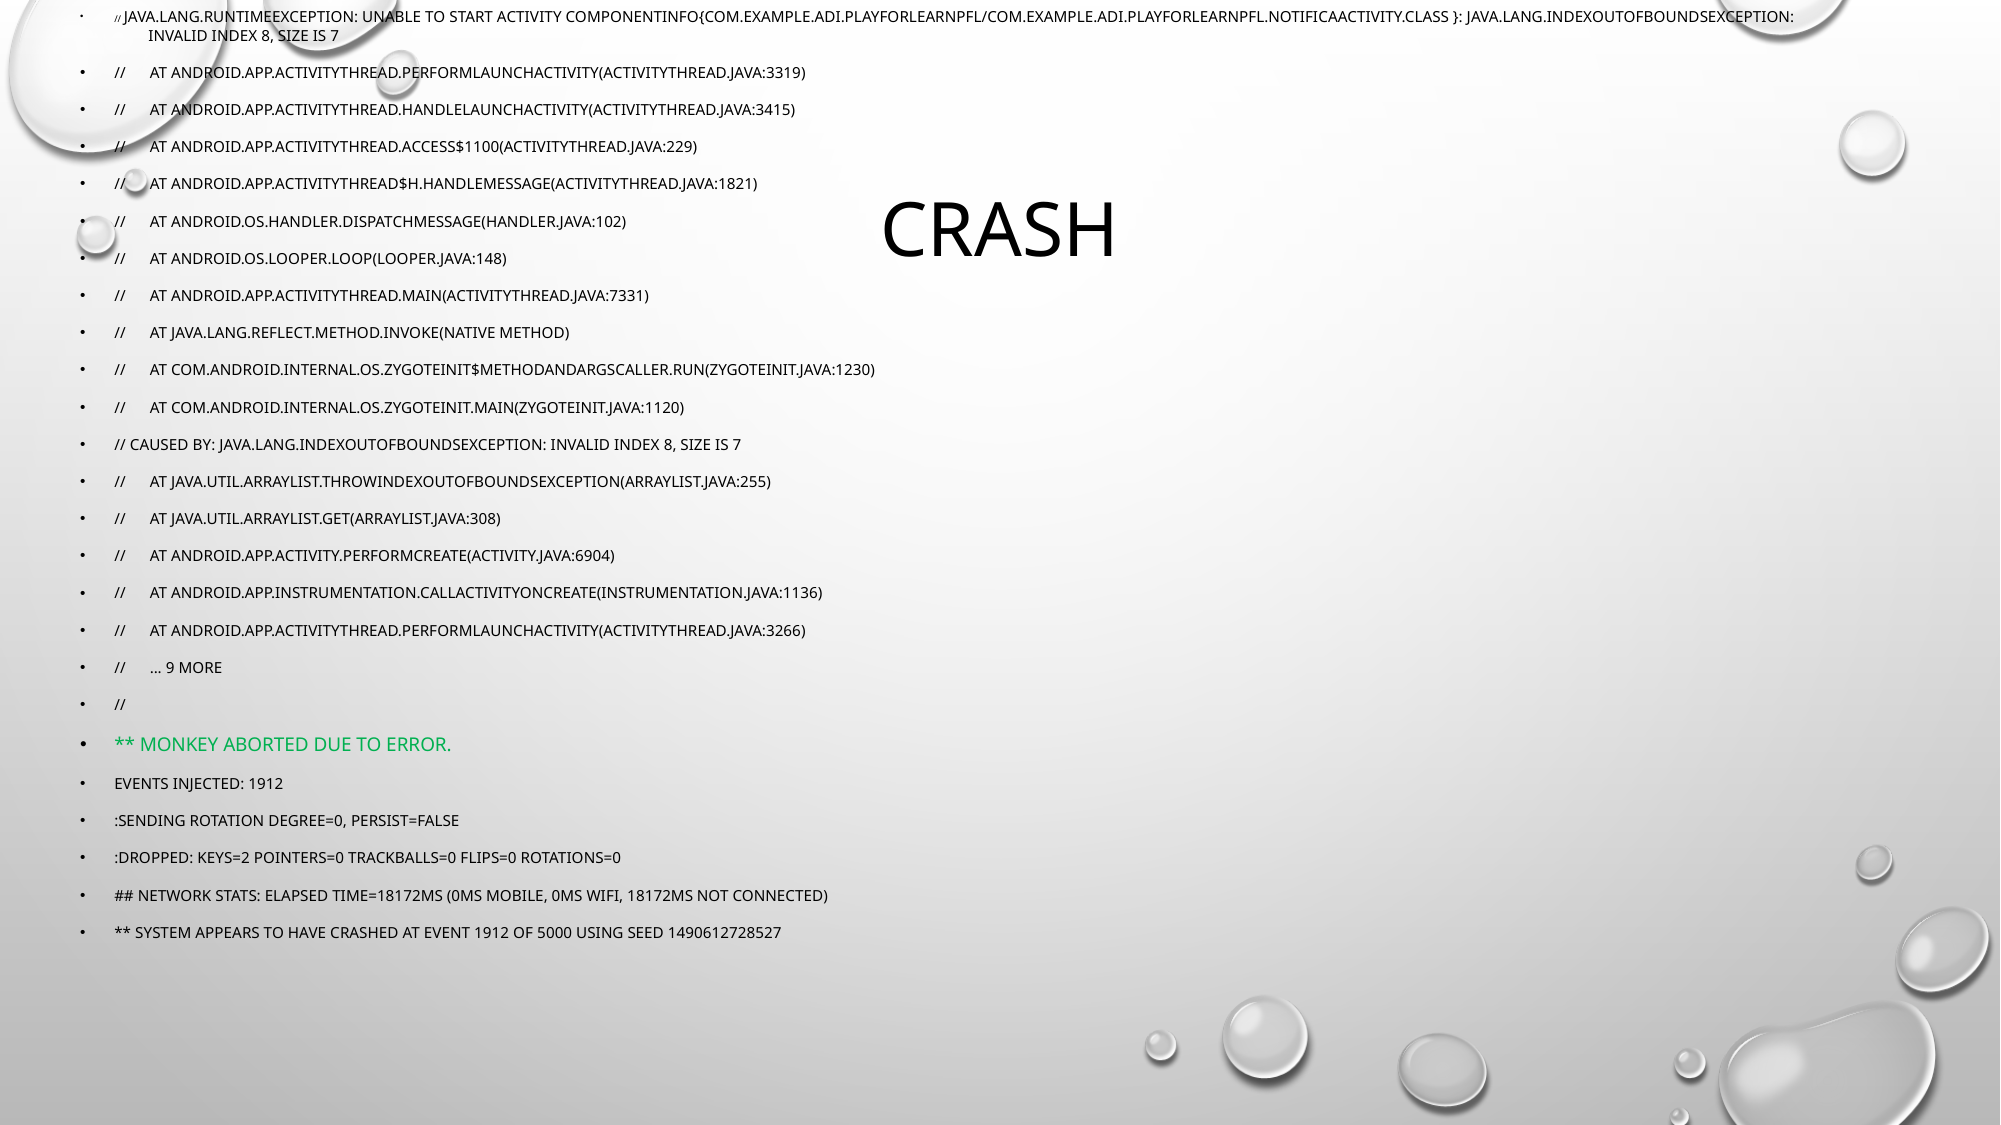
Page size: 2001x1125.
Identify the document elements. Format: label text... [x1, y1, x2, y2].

list // java.lang.RuntimeException: Unable to start activity ComponentInfo{com.example.adi.playforlearnpfl/com.example.adi.playforlearnpfl.NotificaActivity.class }: java.lang.IndexOutOfBoundsException: Invalid index 8, size is 7 // at android.app.ActivityThread.performLaunchActivity(ActivityThread.java:3319) // at android.app.ActivityThread.handleLaunchActivity(ActivityThread.java:3415) // at android.app.ActivityThread.access$1100(ActivityThread.java:229) // at android.app.ActivityThread$H.handleMessage(ActivityThread.java:1821) // at android.os.Handler.dispatchMessage(Handler.java:102) // at android.os.Looper.loop(Looper.java:148) // at android.app.ActivityThread.main(ActivityThread.java:7331) // at java.lang.reflect.Method.invoke(Native Method) // at com.android.internal.os.ZygoteInit$MethodAndArgsCaller.run(ZygoteInit.java:1230) // at com.android.internal.os.ZygoteInit.main(ZygoteInit.java:1120) // Caused by: java.lang.IndexOutOfBoundsException: Invalid index 8, size is 7 // at java.util.ArrayList.throwIndexOutOfBoundsException(ArrayList.java:255) // at java.util.ArrayList.get(ArrayList.java:308) // at android.app.Activity.performCreate(Activity.java:6904) // at android.app.Instrumentation.callActivityOnCreate(Instrumentation.java:1136) // at android.app.ActivityThread.performLaunchActivity(ActivityThread.java:3266) // ... 9 more // ** Monkey aborted due to error. Events injected: 1912 :Sending rotation degree=0, persist=false :Dropped: keys=2 pointers=0 trackballs=0 flips=0 rotations=0 ## Network stats: elapsed time=18172ms (0ms mobile, 0ms wifi, 18172ms not connected) ** System appears to have crashed at event 1912 of 5000 using seed 1490612728527 [65, 0, 1850, 951]
